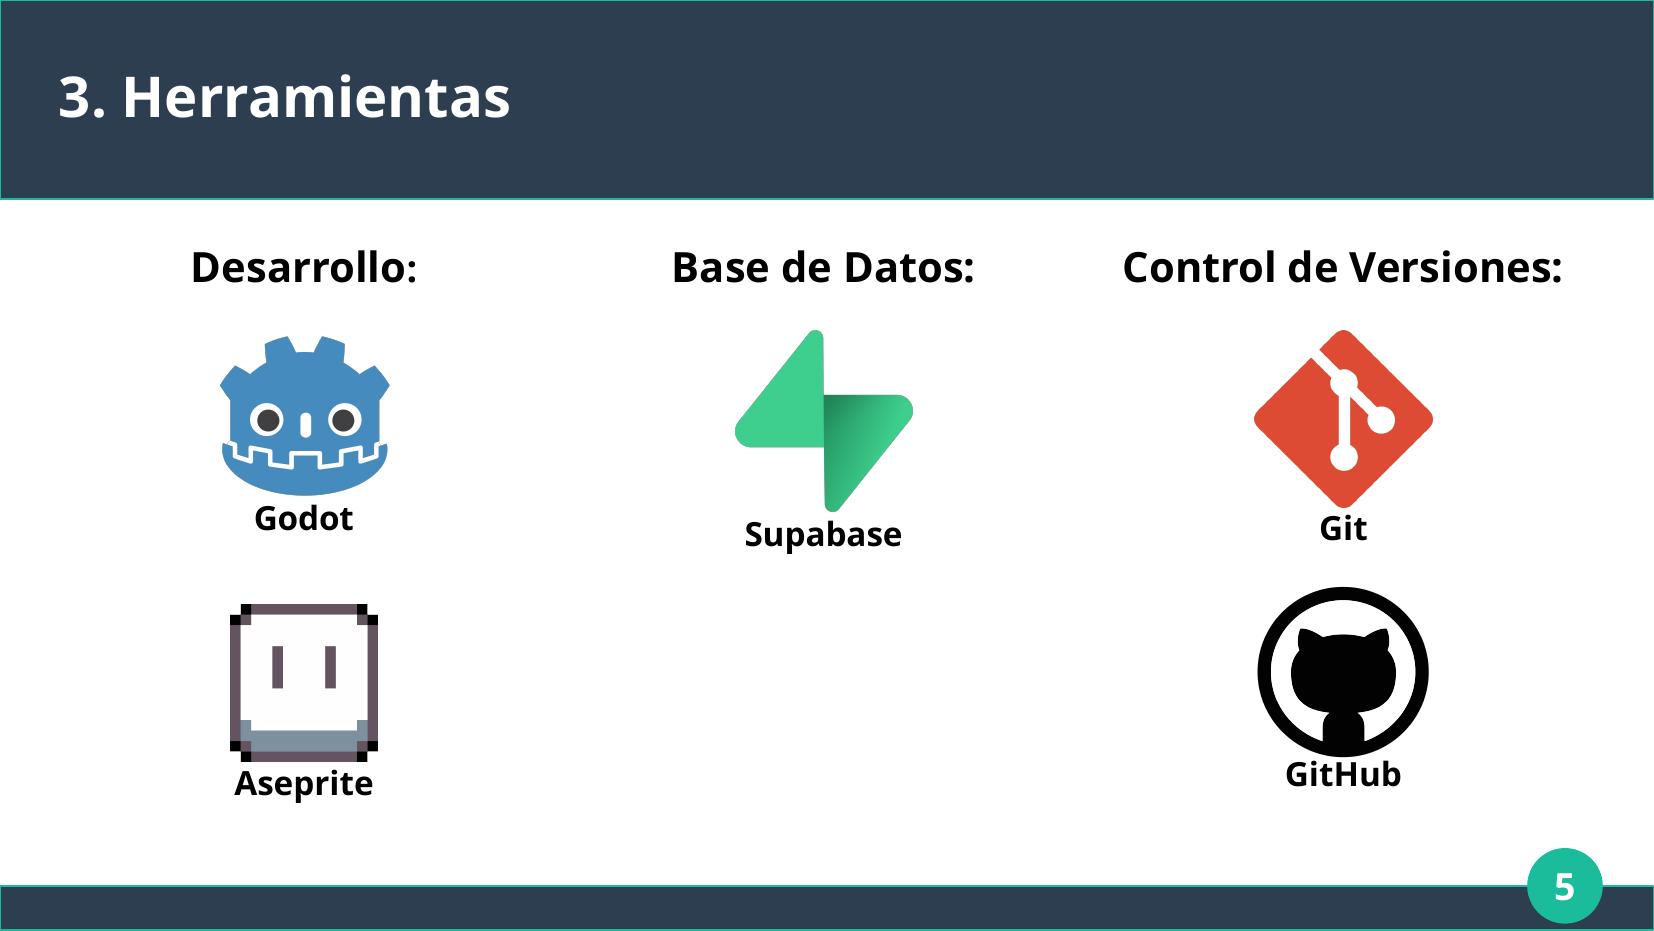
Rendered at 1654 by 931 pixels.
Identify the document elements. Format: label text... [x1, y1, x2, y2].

text_box Control de Versiones: [1092, 206, 1595, 325]
text_box Desarrollo: [53, 206, 556, 325]
title 3. Herramientas [59, 37, 1595, 155]
text_box Git [1304, 497, 1383, 559]
text_box Supabase [729, 504, 918, 565]
text_box Aseprite [219, 752, 389, 813]
text_box GitHub [1270, 743, 1417, 805]
picture [735, 330, 913, 504]
picture [1254, 330, 1433, 508]
picture [215, 330, 393, 502]
picture [1254, 582, 1433, 762]
picture [230, 604, 378, 752]
text_box Base de Datos: [572, 206, 1075, 325]
text_box Godot [239, 502, 370, 548]
